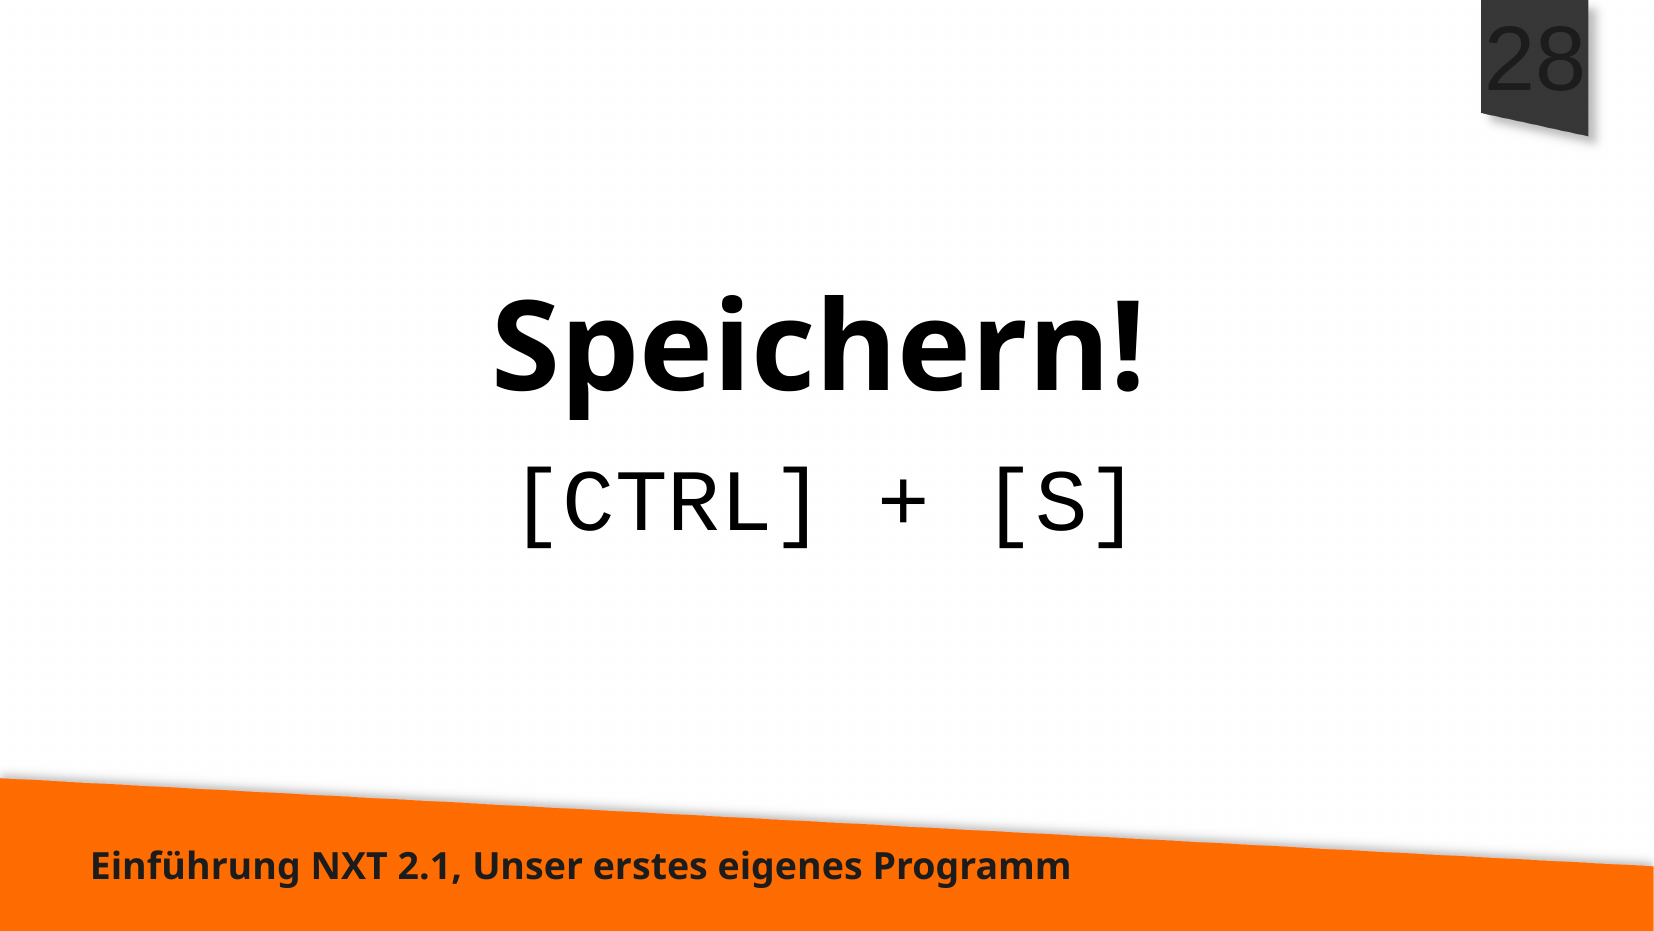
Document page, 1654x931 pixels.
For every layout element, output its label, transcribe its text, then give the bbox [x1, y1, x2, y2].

text_box Einführung NXT 2.1, Unser erstes eigenes Programm [75, 832, 1201, 901]
text_box [CTRL] + [S] [412, 450, 1238, 638]
text_box 28 [1462, 0, 1609, 151]
title Speichern! [75, 262, 1564, 422]
picture [0, 0, 1654, 931]
